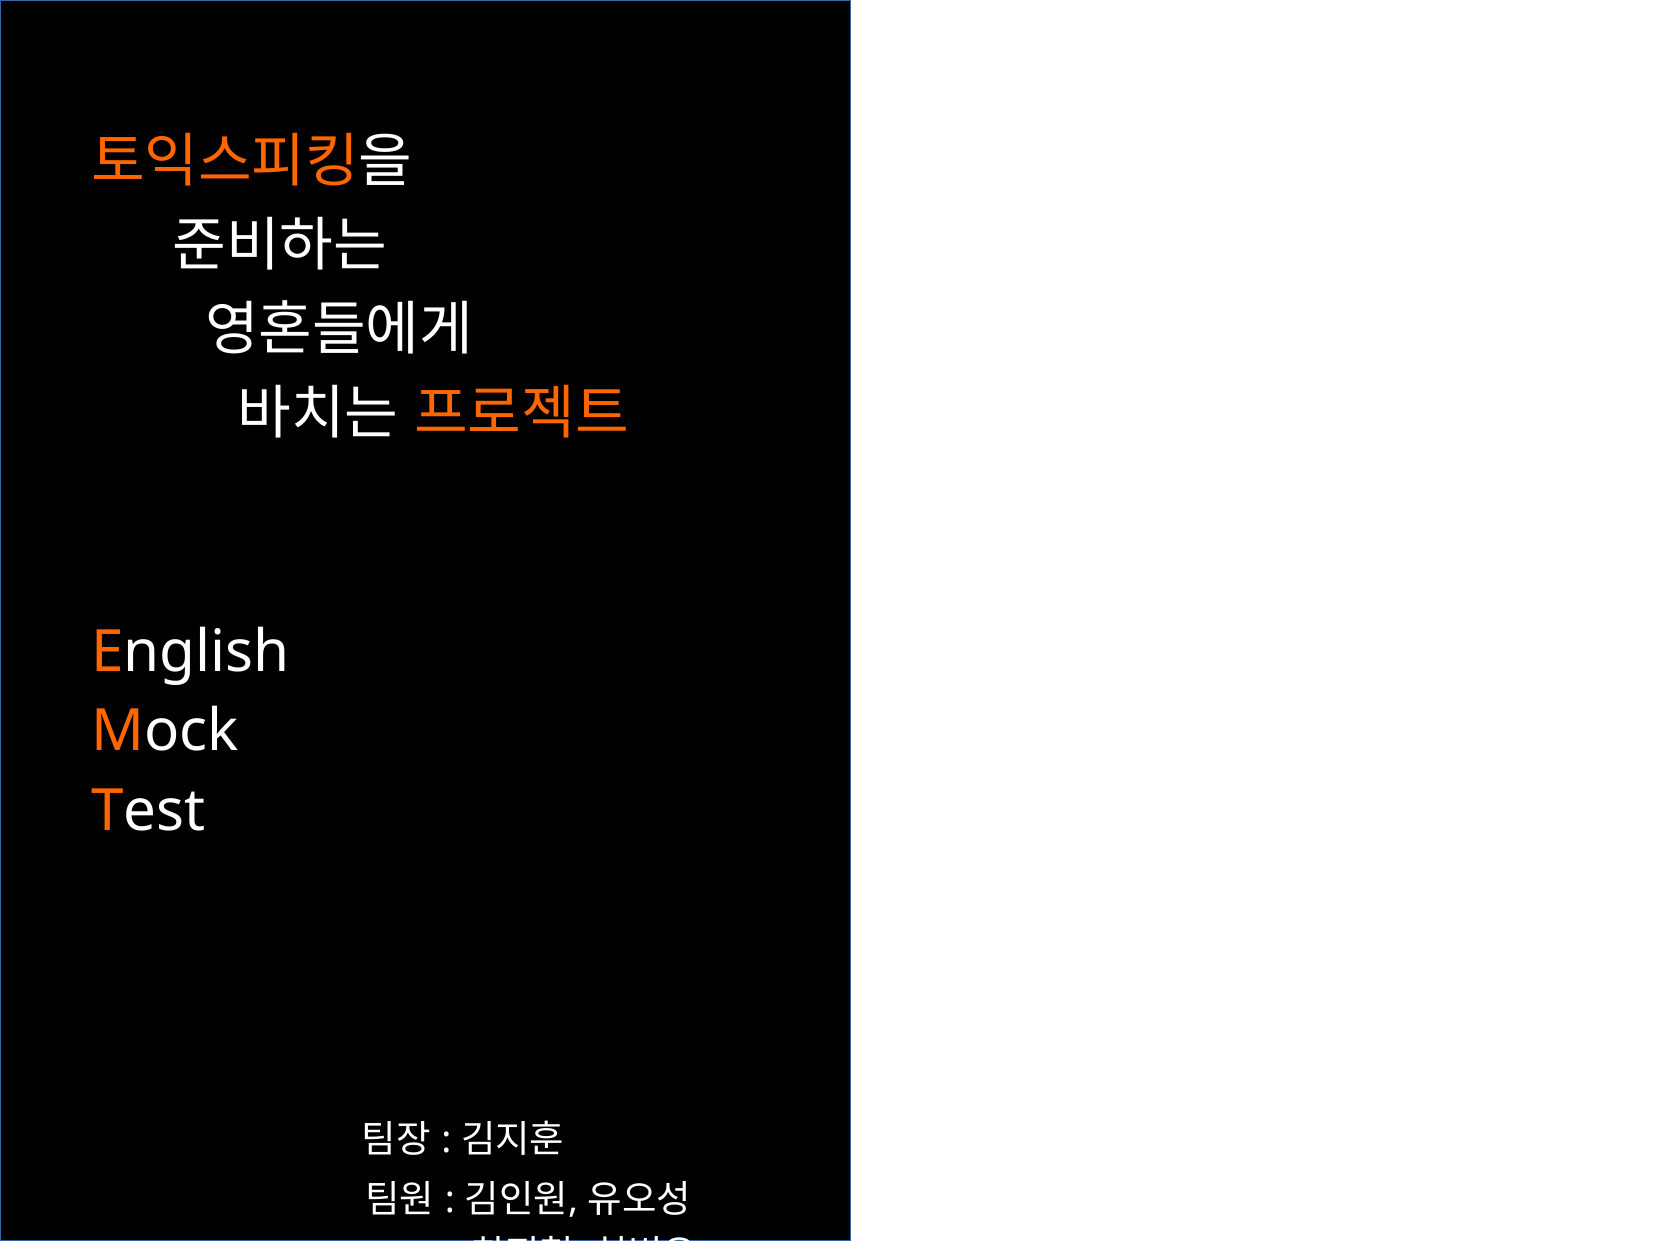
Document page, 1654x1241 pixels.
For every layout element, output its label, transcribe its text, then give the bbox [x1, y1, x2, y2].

text_box 토익스피킹을 준비하는 영혼들에게 바치는 프로젝트 English Mock Test 팀장 : 김지훈 팀원 : 김인원, 유오성 최진철, 허병우 [76, 106, 756, 1208]
text_box [0, 0, 851, 1241]
